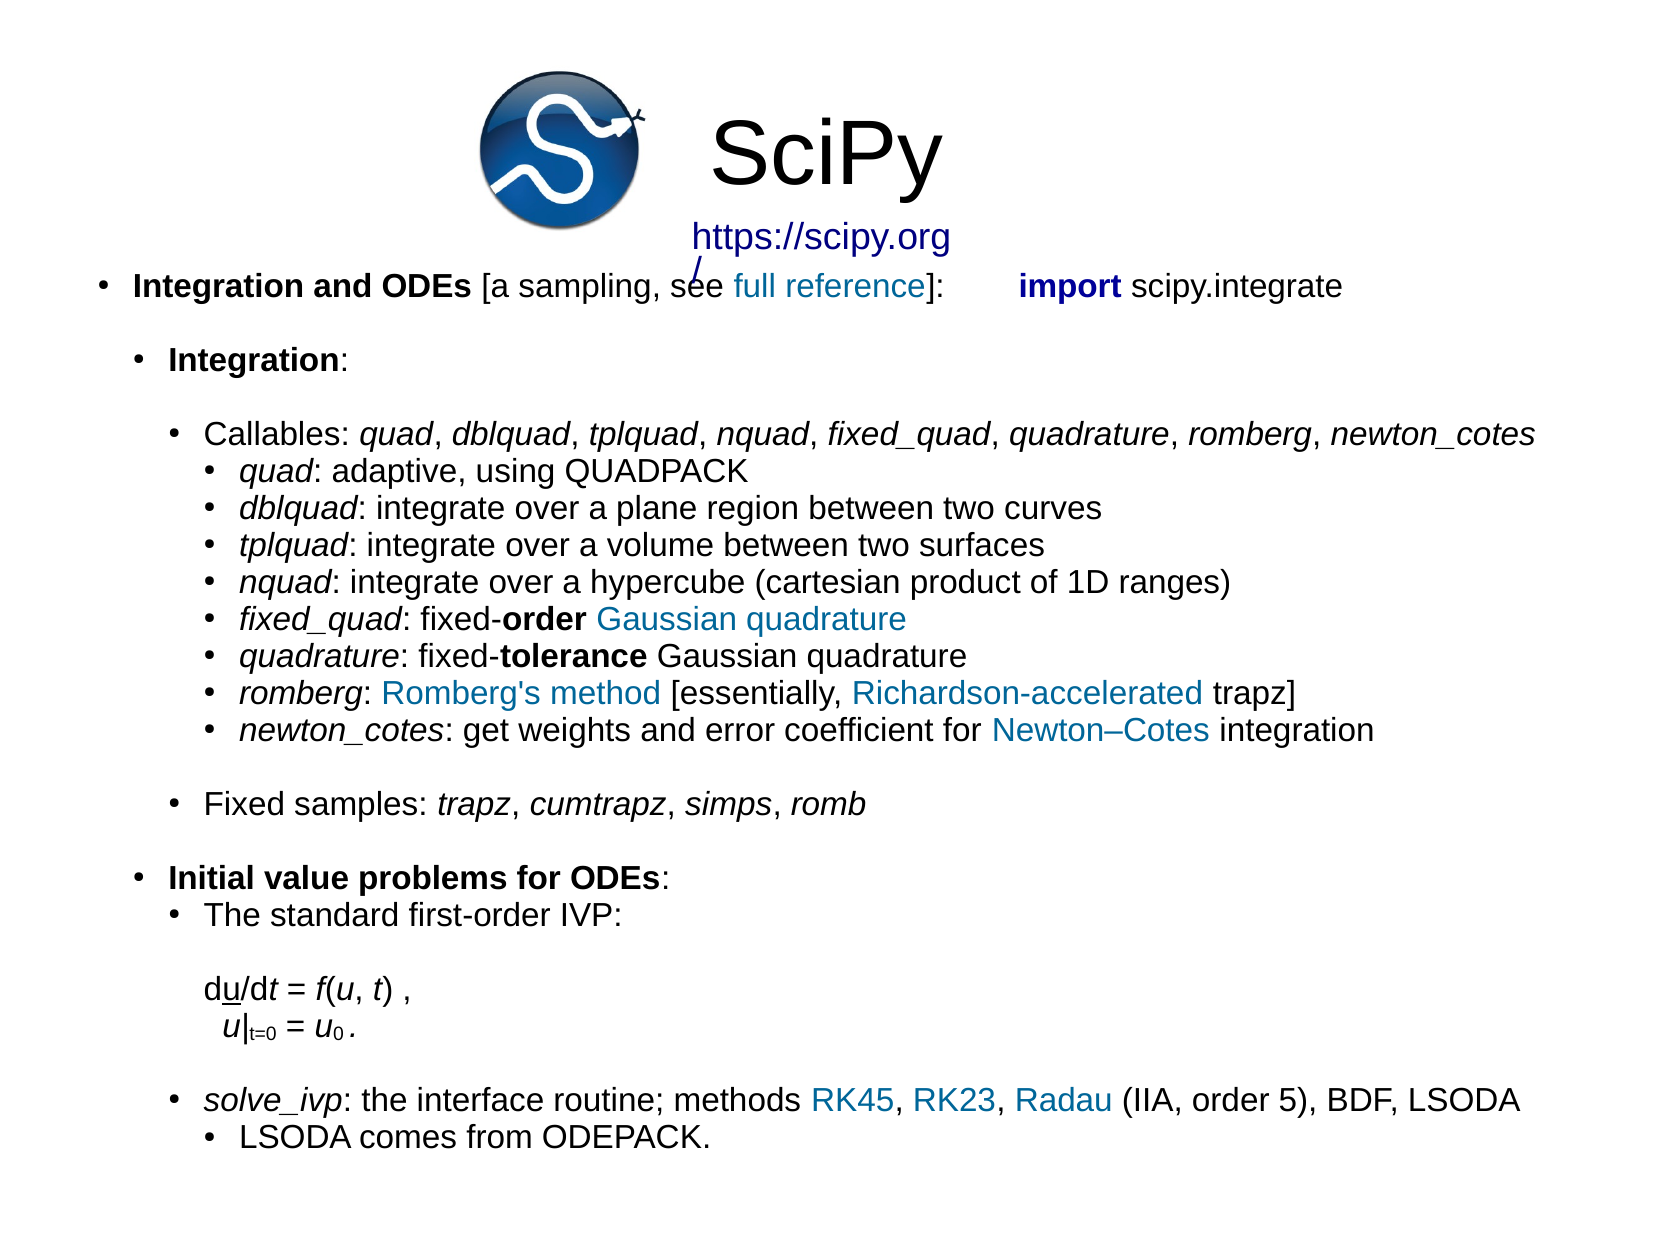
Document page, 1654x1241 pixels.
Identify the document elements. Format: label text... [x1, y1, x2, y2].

text_box Integration and ODEs [a sampling, see full reference]: import scipy.integrate Integration: Callables: quad, dblquad, tplquad, nquad, fixed_quad, quadrature, romberg, newton_cotes quad: adaptive, using QUADPACK dblquad: integrate over a plane region between two curves tplquad: integrate over a volume between two surfaces nquad: integrate over a hypercube (cartesian product of 1D ranges) fixed_quad: fixed-order Gaussian quadrature quadrature: fixed-tolerance Gaussian quadrature romberg: Romberg's method [essentially, Richardson-accelerated trapz] newton_cotes: get weights and error coefficient for Newton–Cotes integration Fixed samples: trapz, cumtrapz, simps, romb Initial value problems for ODEs: The standard first-order IVP: du/dt = f(u, t) , u|t=0 = u0 . solve_ivp: the interface routine; methods RK45, RK23, Radau (IIA, order 5), BDF, LSODA LSODA comes from ODEPACK. [82, 222, 1561, 1187]
title SciPy [82, 49, 1571, 257]
text_box https://scipy.org/ [676, 207, 977, 265]
